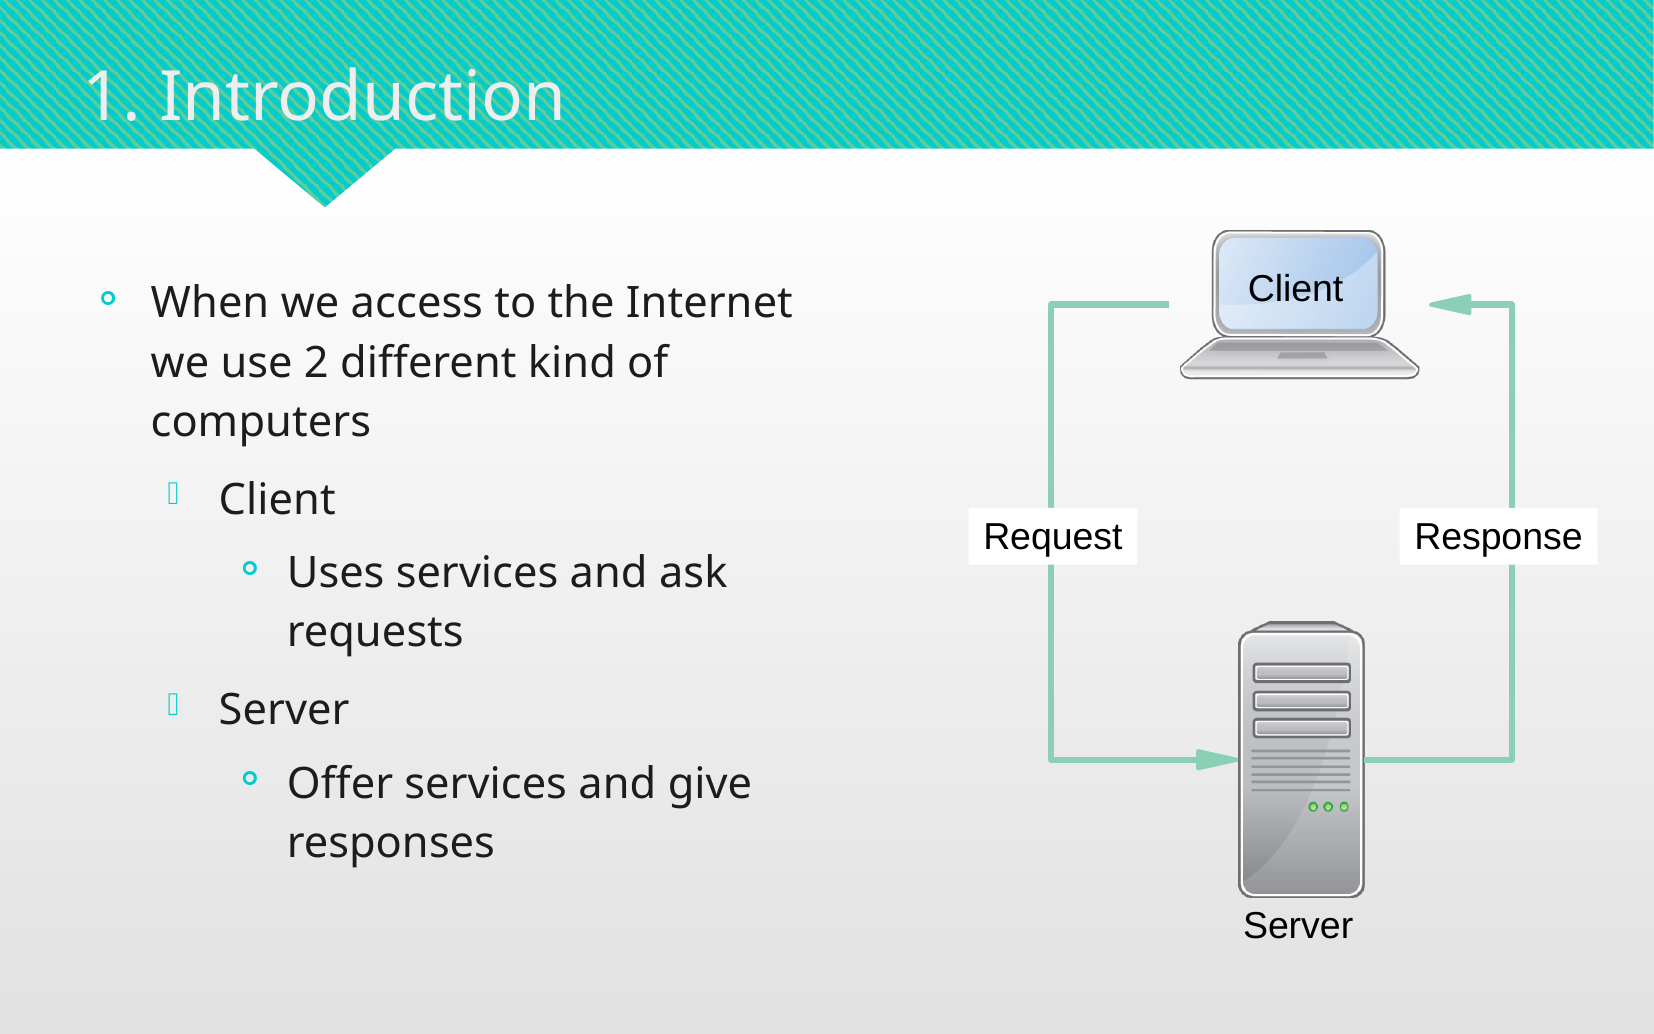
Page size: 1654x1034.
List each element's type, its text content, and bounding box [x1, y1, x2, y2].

picture [0, 0, 1654, 149]
text_box Server [1228, 897, 1369, 955]
picture [293, 180, 356, 206]
text_box Response [1399, 507, 1598, 565]
title 1. Introduction [82, 6, 1571, 180]
picture [1238, 621, 1365, 897]
text_box Request [968, 507, 1138, 565]
text_box Client [1233, 259, 1359, 317]
picture [1169, 219, 1430, 390]
list When we access to the Internet we use 2 different kind of computers Client Uses services and ask requests Server Offer services and give responses [82, 271, 804, 871]
